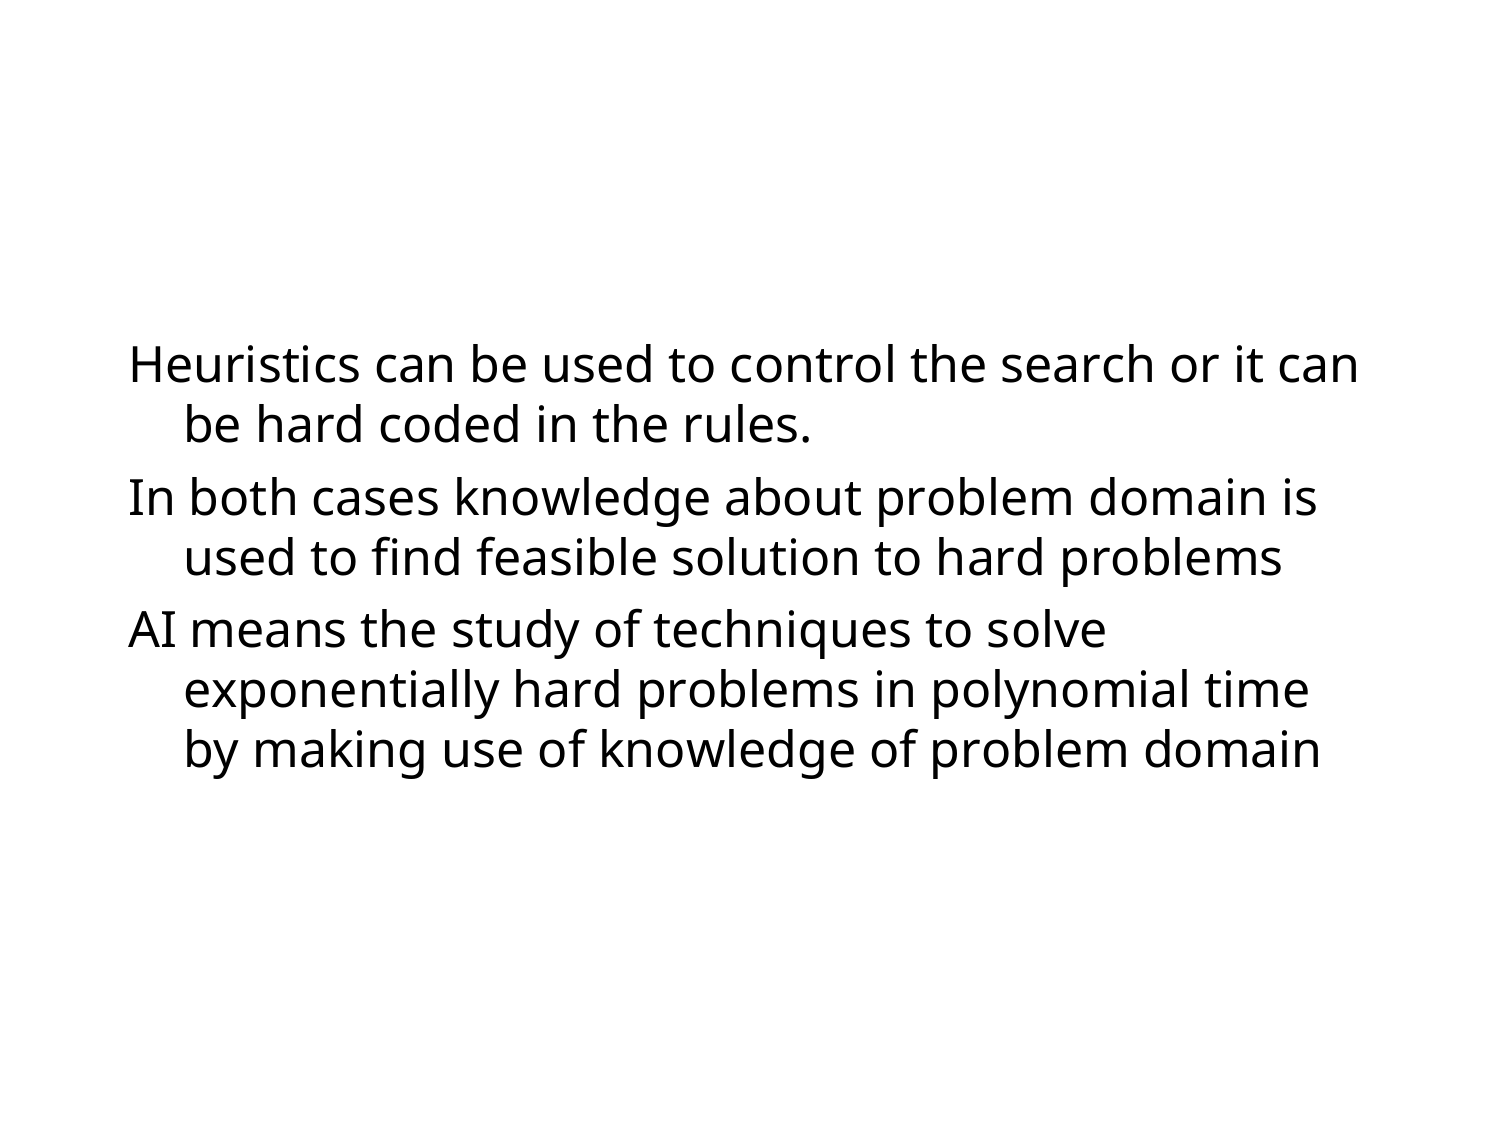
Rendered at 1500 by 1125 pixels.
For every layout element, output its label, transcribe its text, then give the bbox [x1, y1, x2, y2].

text_box Heuristics can be used to control the search or it can be hard coded in the rules. In both cases knowledge about problem domain is used to find feasible solution to hard problems AI means the study of techniques to solve exponentially hard problems in polynomial time by making use of knowledge of problem domain [112, 324, 1387, 1000]
